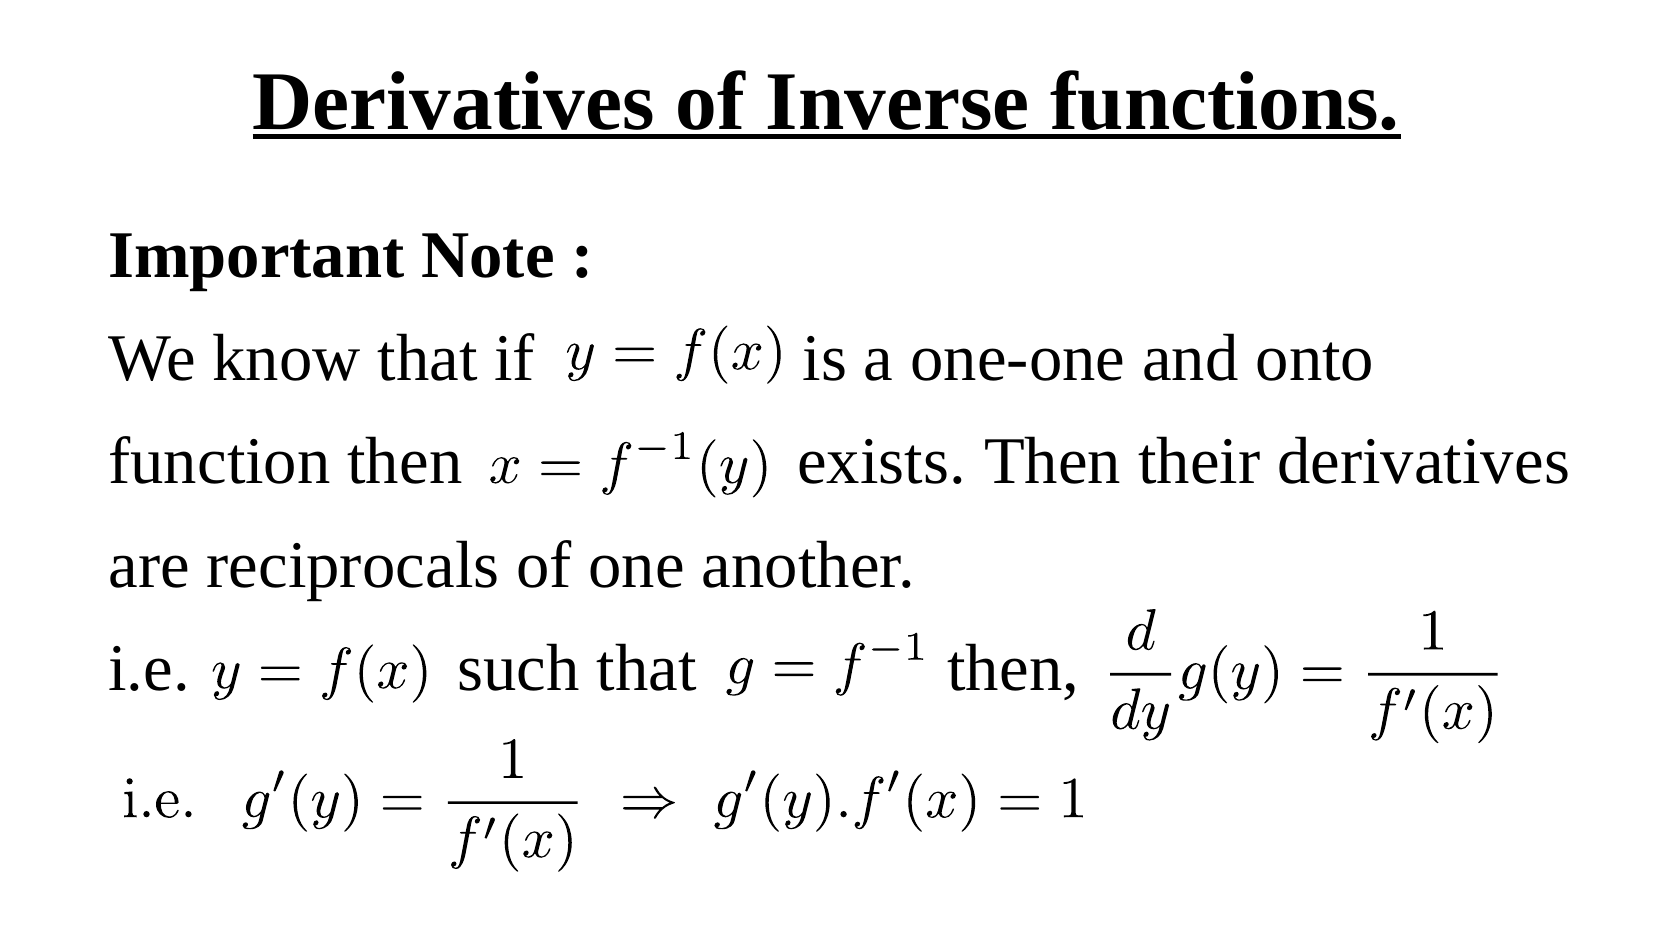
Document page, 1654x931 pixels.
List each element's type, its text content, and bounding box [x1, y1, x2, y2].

list Important Note : We know that if is a one-one and onto function then exists. Then their derivatives are reciprocals of one another. i.e. such that then, [41, 217, 1601, 886]
text_box [566, 325, 781, 384]
text_box [490, 431, 767, 498]
text_box [212, 644, 427, 703]
text_box [726, 632, 924, 696]
text_box [124, 739, 1083, 872]
title Derivatives of Inverse functions. [82, 37, 1571, 166]
text_box [1110, 609, 1498, 744]
